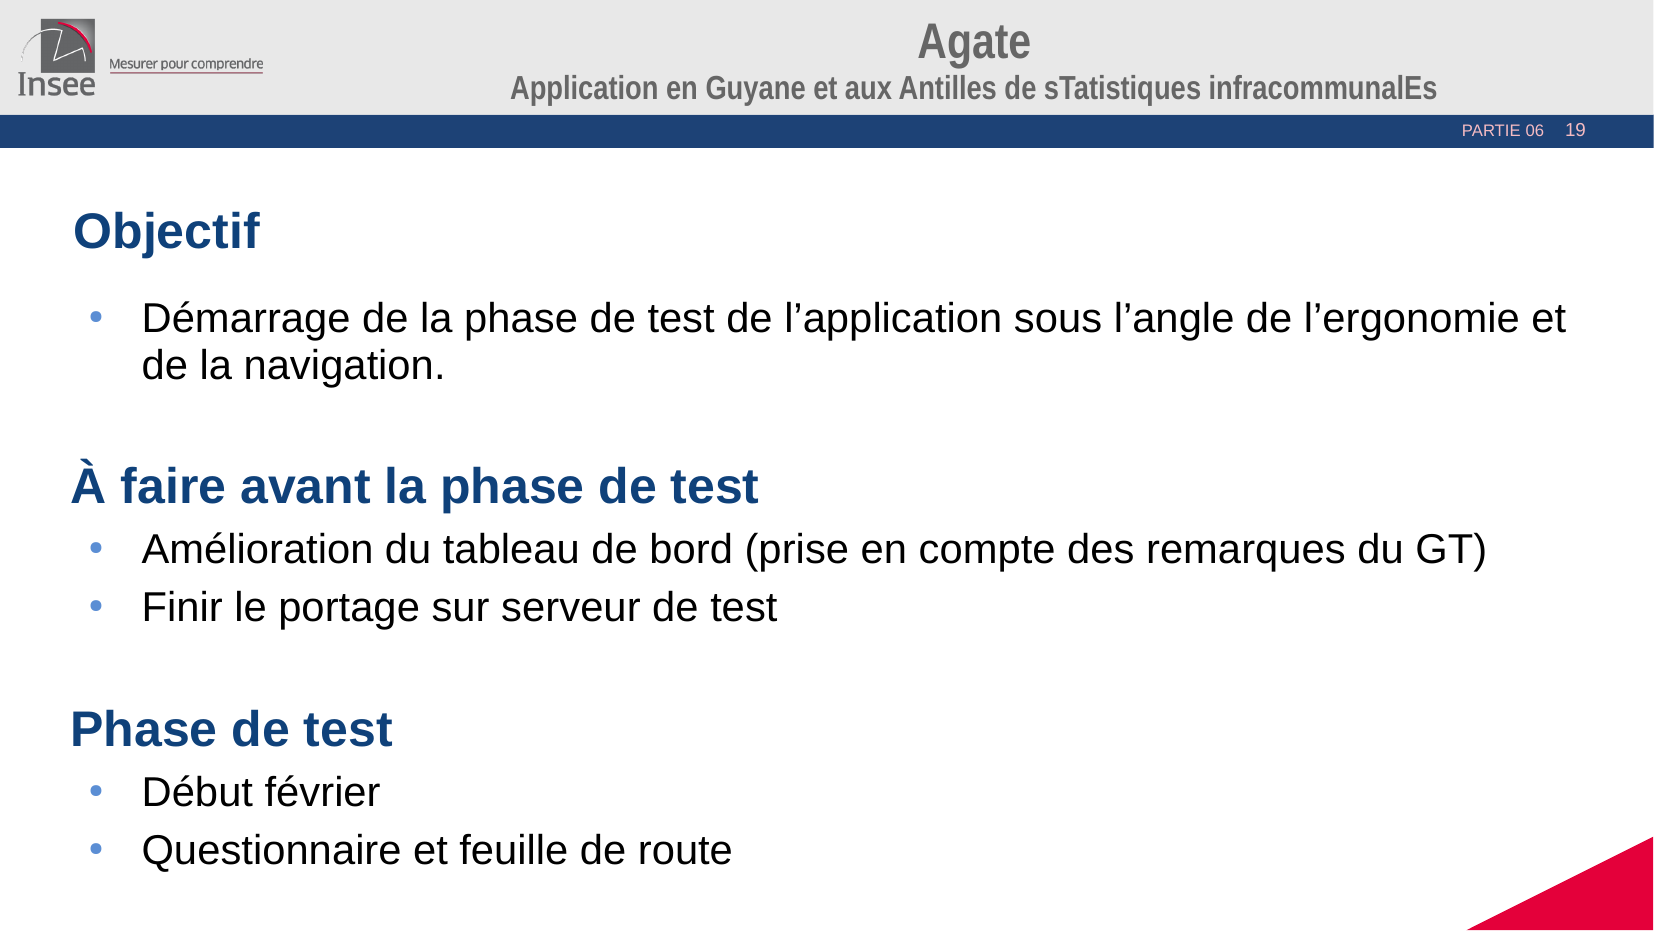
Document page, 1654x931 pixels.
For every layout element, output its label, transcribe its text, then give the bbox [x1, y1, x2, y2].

title Agate Application en Guyane et aux Antilles de sTatistiques infracommunalEs [295, 0, 1654, 119]
text_box PARTIE 06 [1311, 114, 1560, 148]
text_box Objectif [59, 196, 1607, 272]
picture [14, 0, 263, 99]
list Démarrage de la phase de test de l’application sous l’angle de l’ergonomie et de la navigation. À faire avant la phase de test Amélioration du tableau de bord (prise en compte des remarques du GT) Finir le portage sur serveur de test Phase de test Début février Questionnaire et feuille de route [53, 295, 1601, 898]
